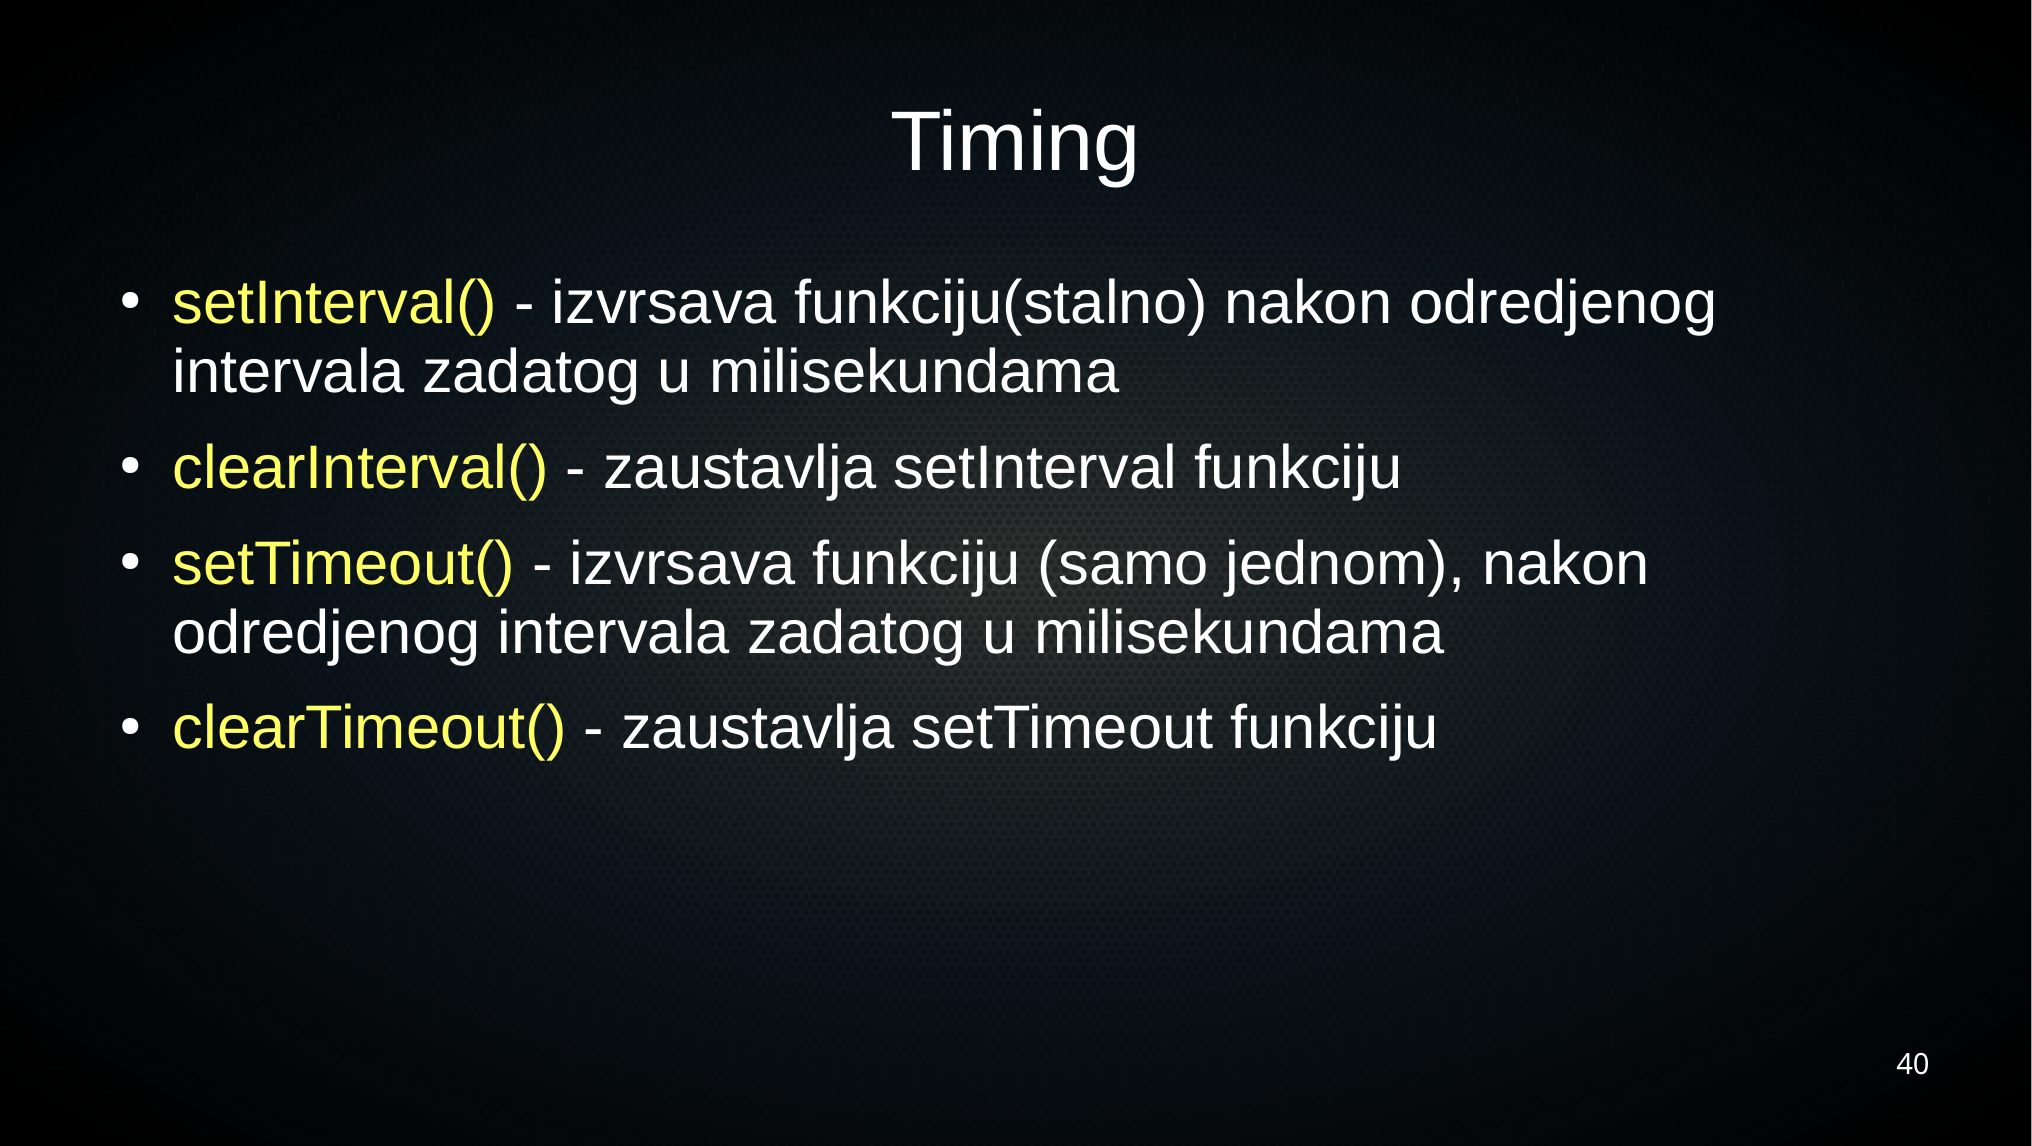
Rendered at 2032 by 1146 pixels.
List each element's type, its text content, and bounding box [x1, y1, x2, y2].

picture [0, 0, 2032, 1146]
title Timing [101, 45, 1930, 237]
list setInterval() - izvrsava funkciju(stalno) nakon odredjenog intervala zadatog u milisekundama clearInterval() - zaustavlja setInterval funkciju setTimeout() - izvrsava funkciju (samo jednom), nakon odredjenog intervala zadatog u milisekundama clearTimeout() - zaustavlja setTimeout funkciju [101, 268, 1890, 933]
